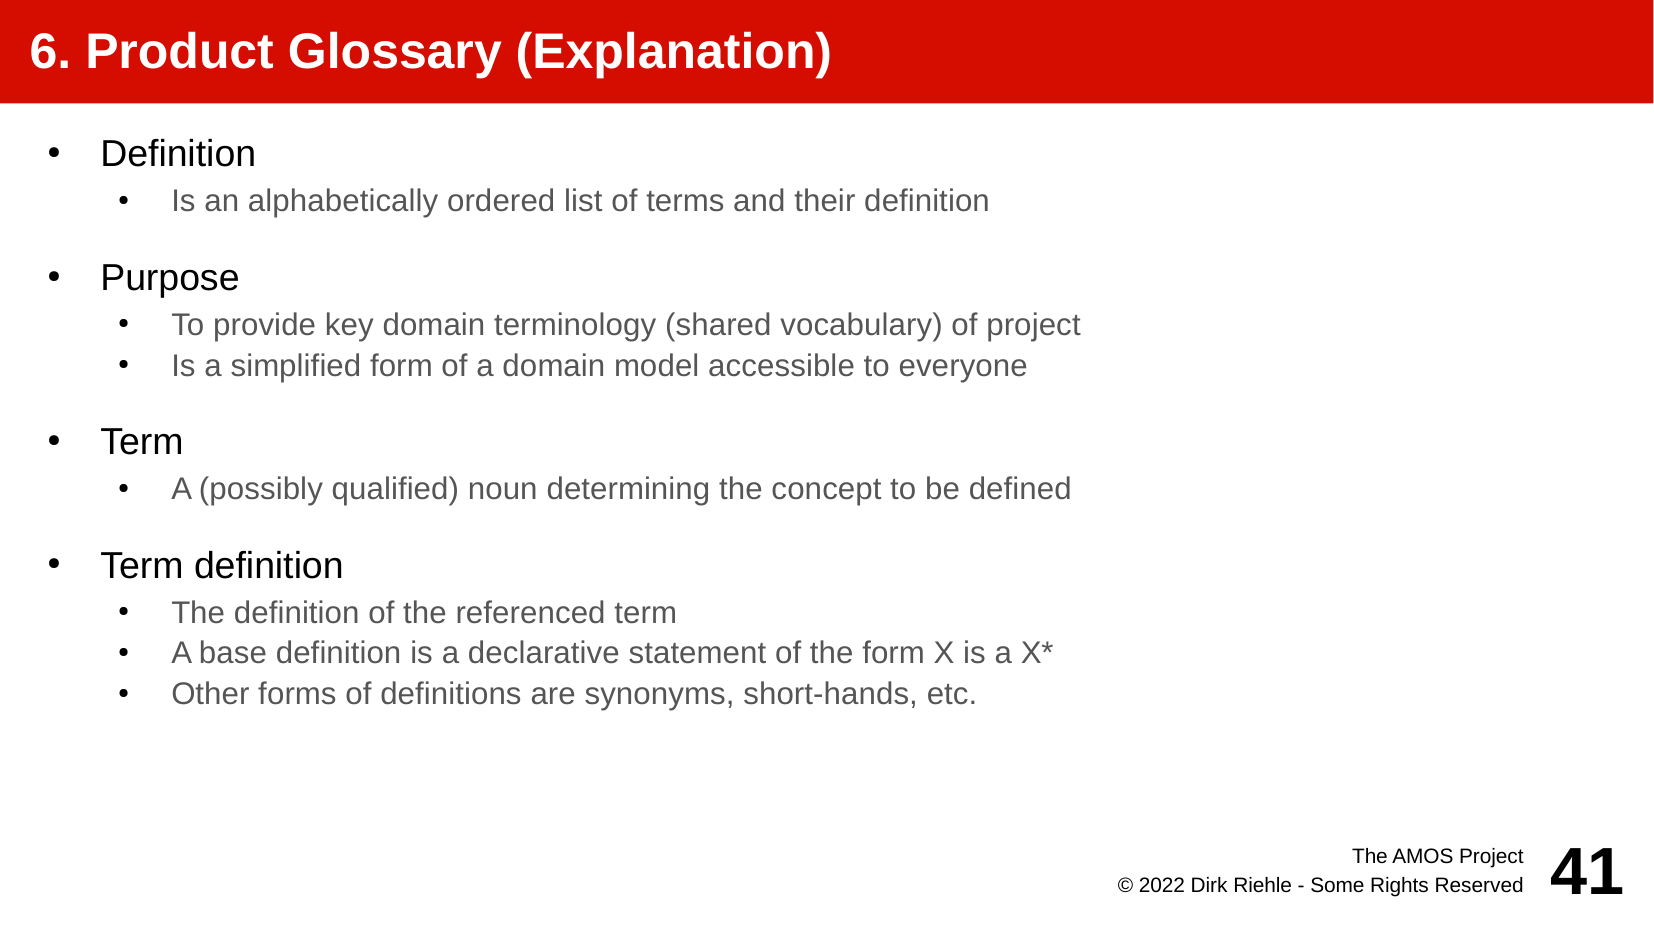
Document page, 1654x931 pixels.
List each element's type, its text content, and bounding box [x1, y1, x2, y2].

title 6. Product Glossary (Explanation) [0, 0, 1654, 104]
list Definition Is an alphabetically ordered list of terms and their definition Purpose To provide key domain terminology (shared vocabulary) of project Is a simplified form of a domain model accessible to everyone Term A (possibly qualified) noun determining the concept to be defined Term definition The definition of the referenced term A base definition is a declarative statement of the form X is a X* Other forms of definitions are synonyms, short-hands, etc. [29, 132, 1625, 813]
